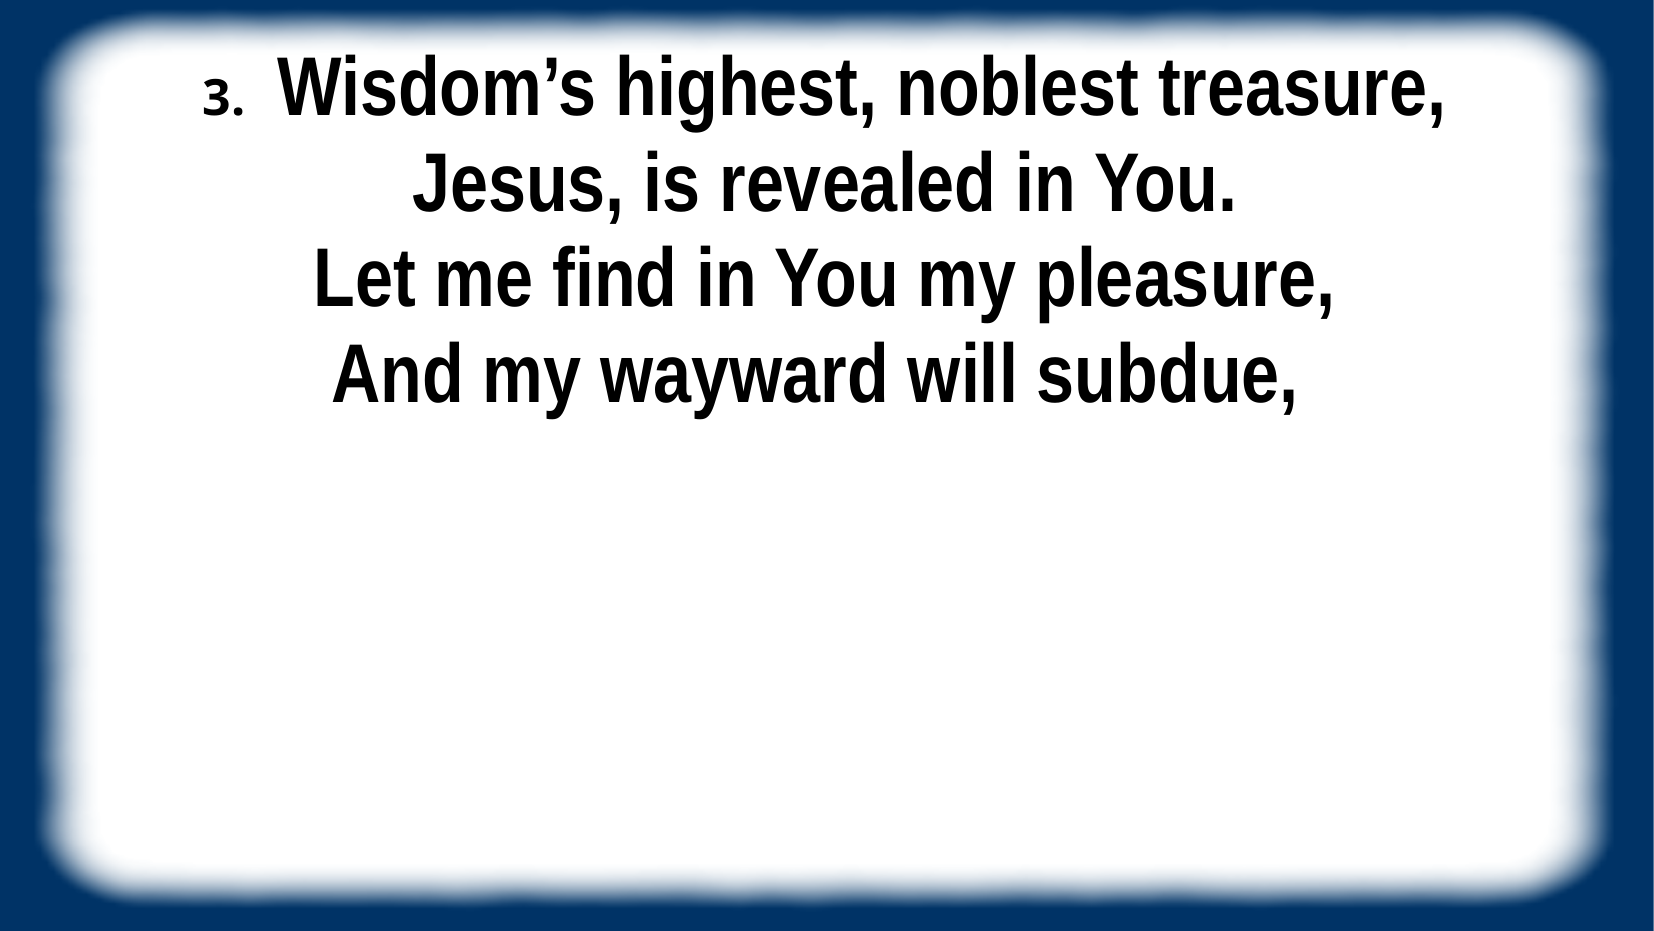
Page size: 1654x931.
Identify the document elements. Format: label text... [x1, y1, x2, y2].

picture [0, 0, 1654, 931]
text_box 3. Wisdom’s highest, noblest treasure, Jesus, is revealed in You. Let me find in You my pleasure, And my wayward will subdue, [75, 30, 1576, 428]
